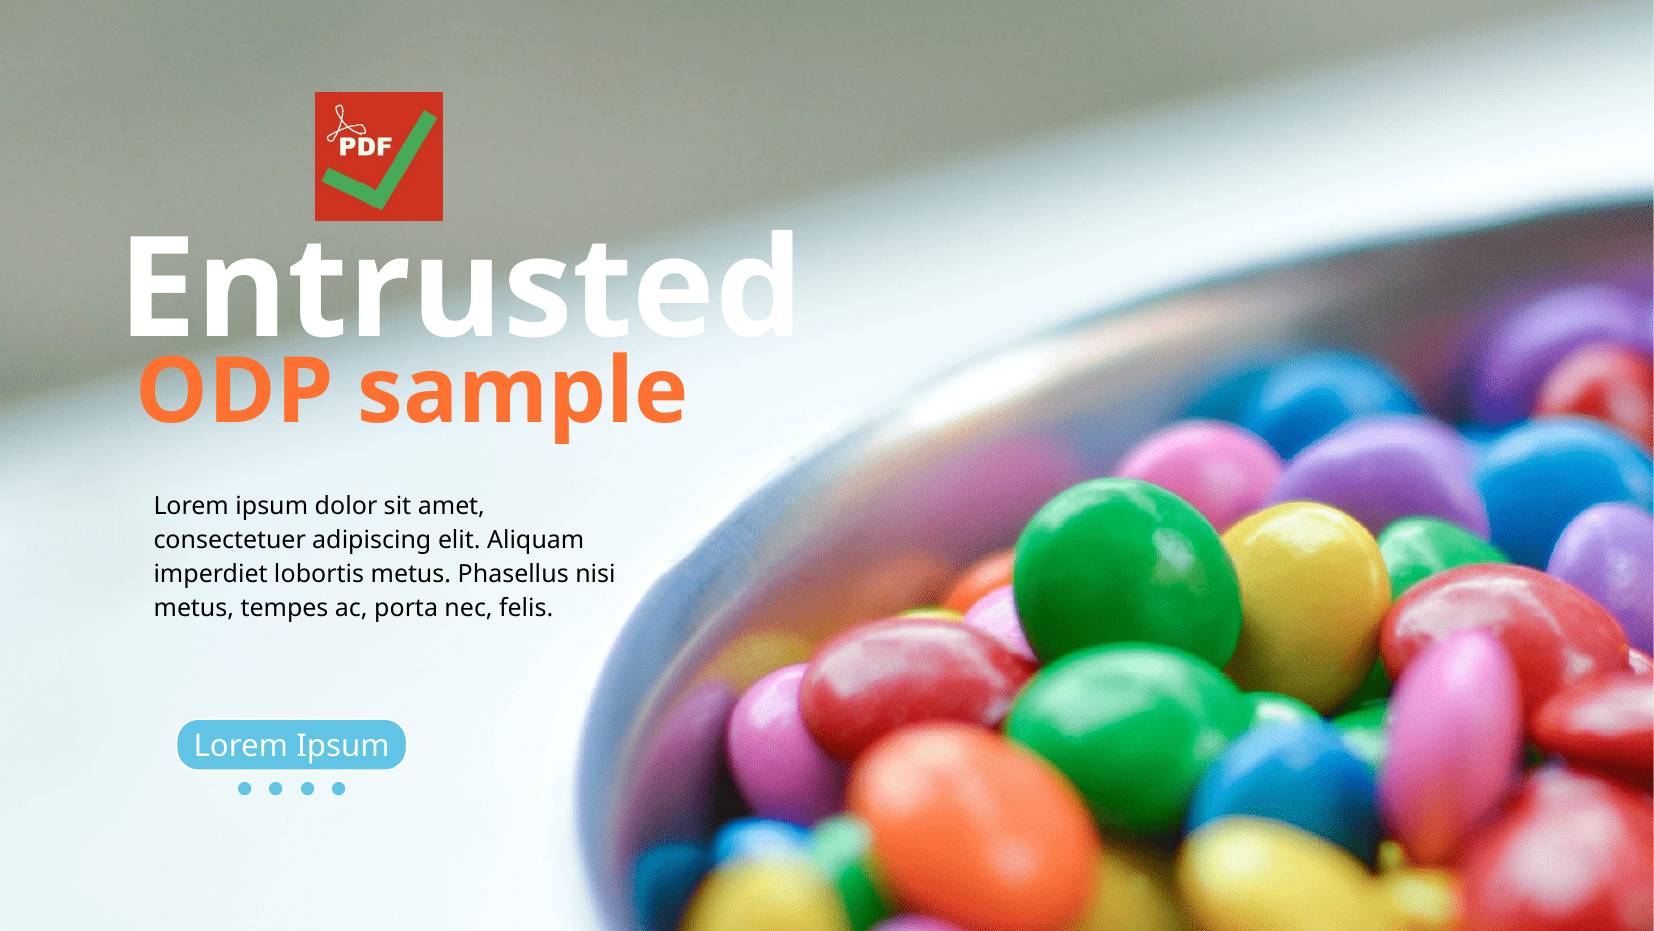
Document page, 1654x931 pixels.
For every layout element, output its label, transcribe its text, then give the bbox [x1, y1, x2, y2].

text_box [332, 782, 346, 796]
text_box [238, 782, 252, 796]
title Entrusted [118, 92, 857, 473]
text_box [269, 782, 283, 796]
text_box Lorem Ipsum [178, 720, 405, 769]
title ODP sample [135, 324, 739, 451]
title Lorem ipsum dolor sit amet, consectetuer adipiscing elit. Aliquam imperdiet lobortis metus. Phasellus nisi metus, tempes ac, porta nec, felis. [153, 473, 640, 627]
text_box [301, 782, 315, 796]
picture [0, 0, 1654, 931]
